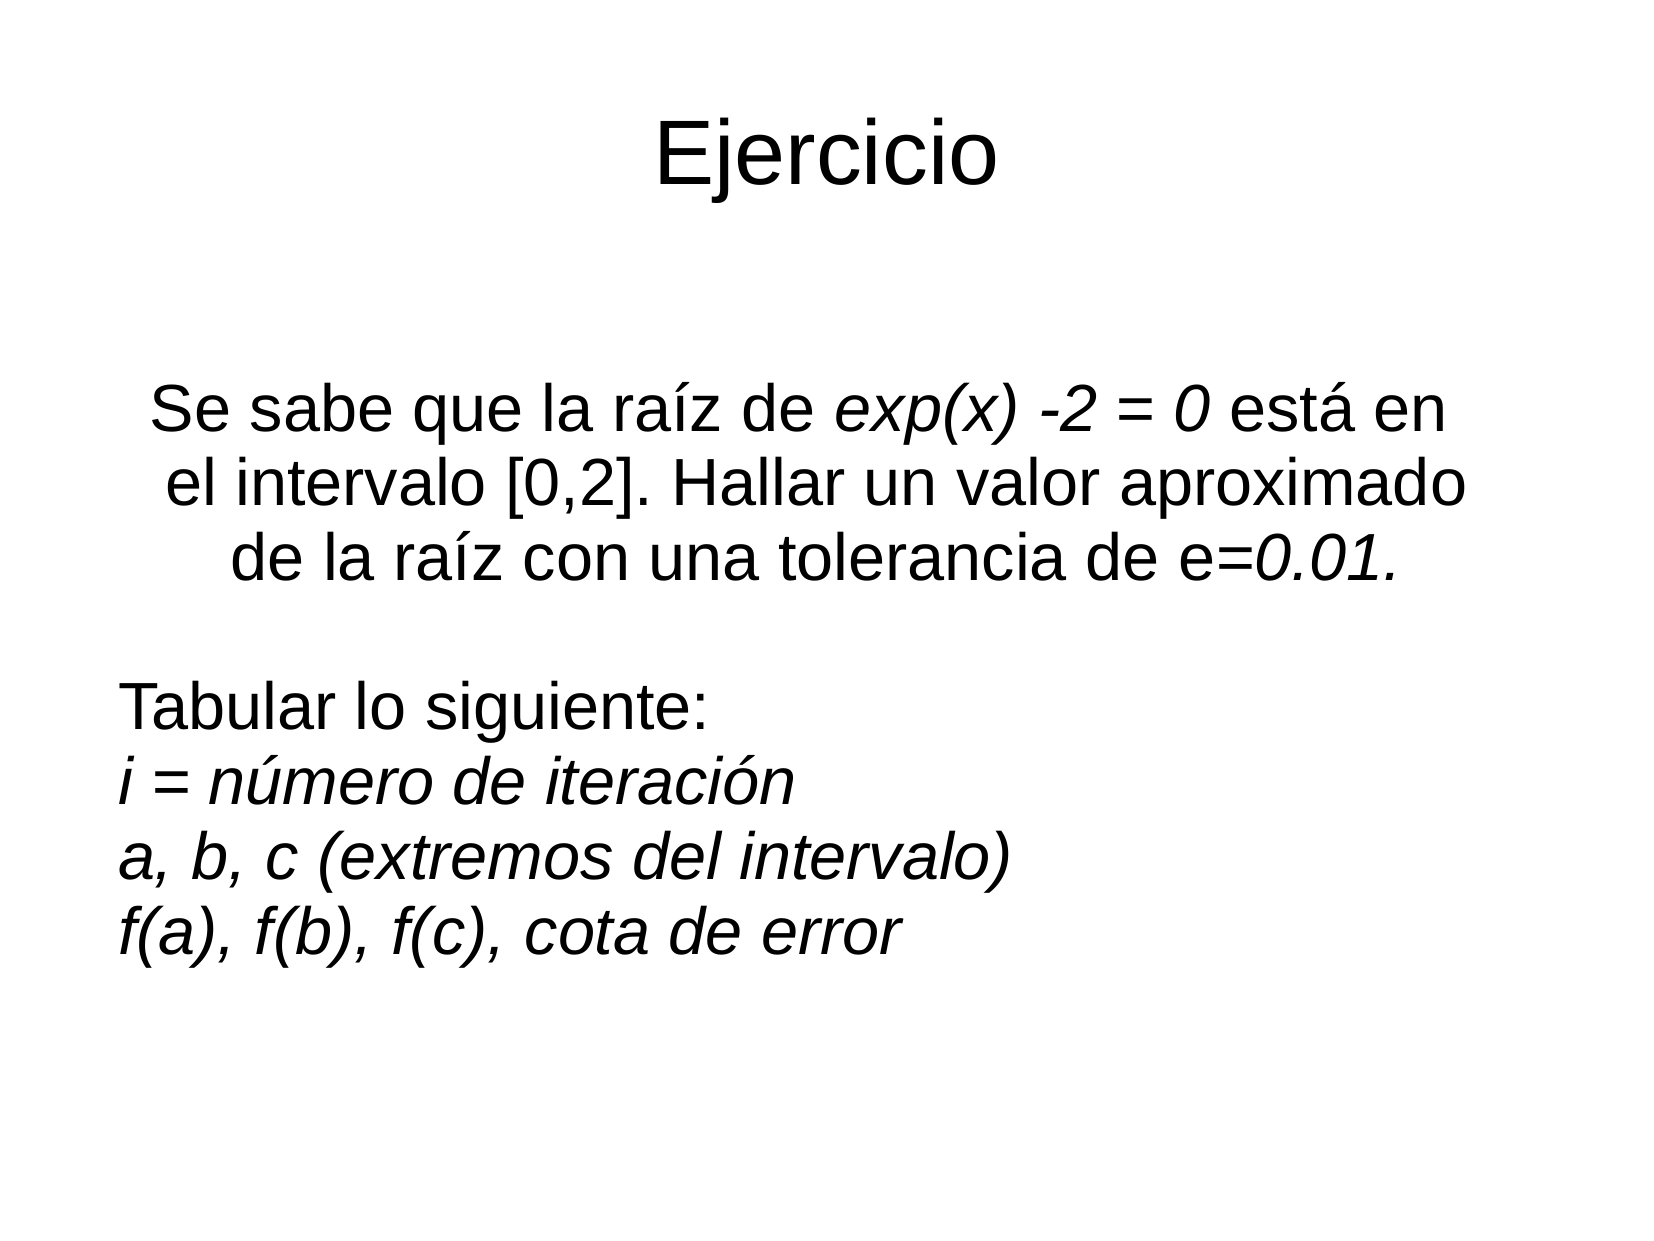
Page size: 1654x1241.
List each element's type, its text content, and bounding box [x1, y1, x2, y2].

title Ejercicio [82, 49, 1571, 257]
subtitle Se sabe que la raíz de exp(x) -2 = 0 está en el intervalo [0,2]. Hallar un valor aproximado de la raíz con una tolerancia de e=0.01. Tabular lo siguiente: i = número de iteración a, b, c (extremos del intervalo) f(a), f(b), f(c), cota de error [118, 334, 1480, 1005]
